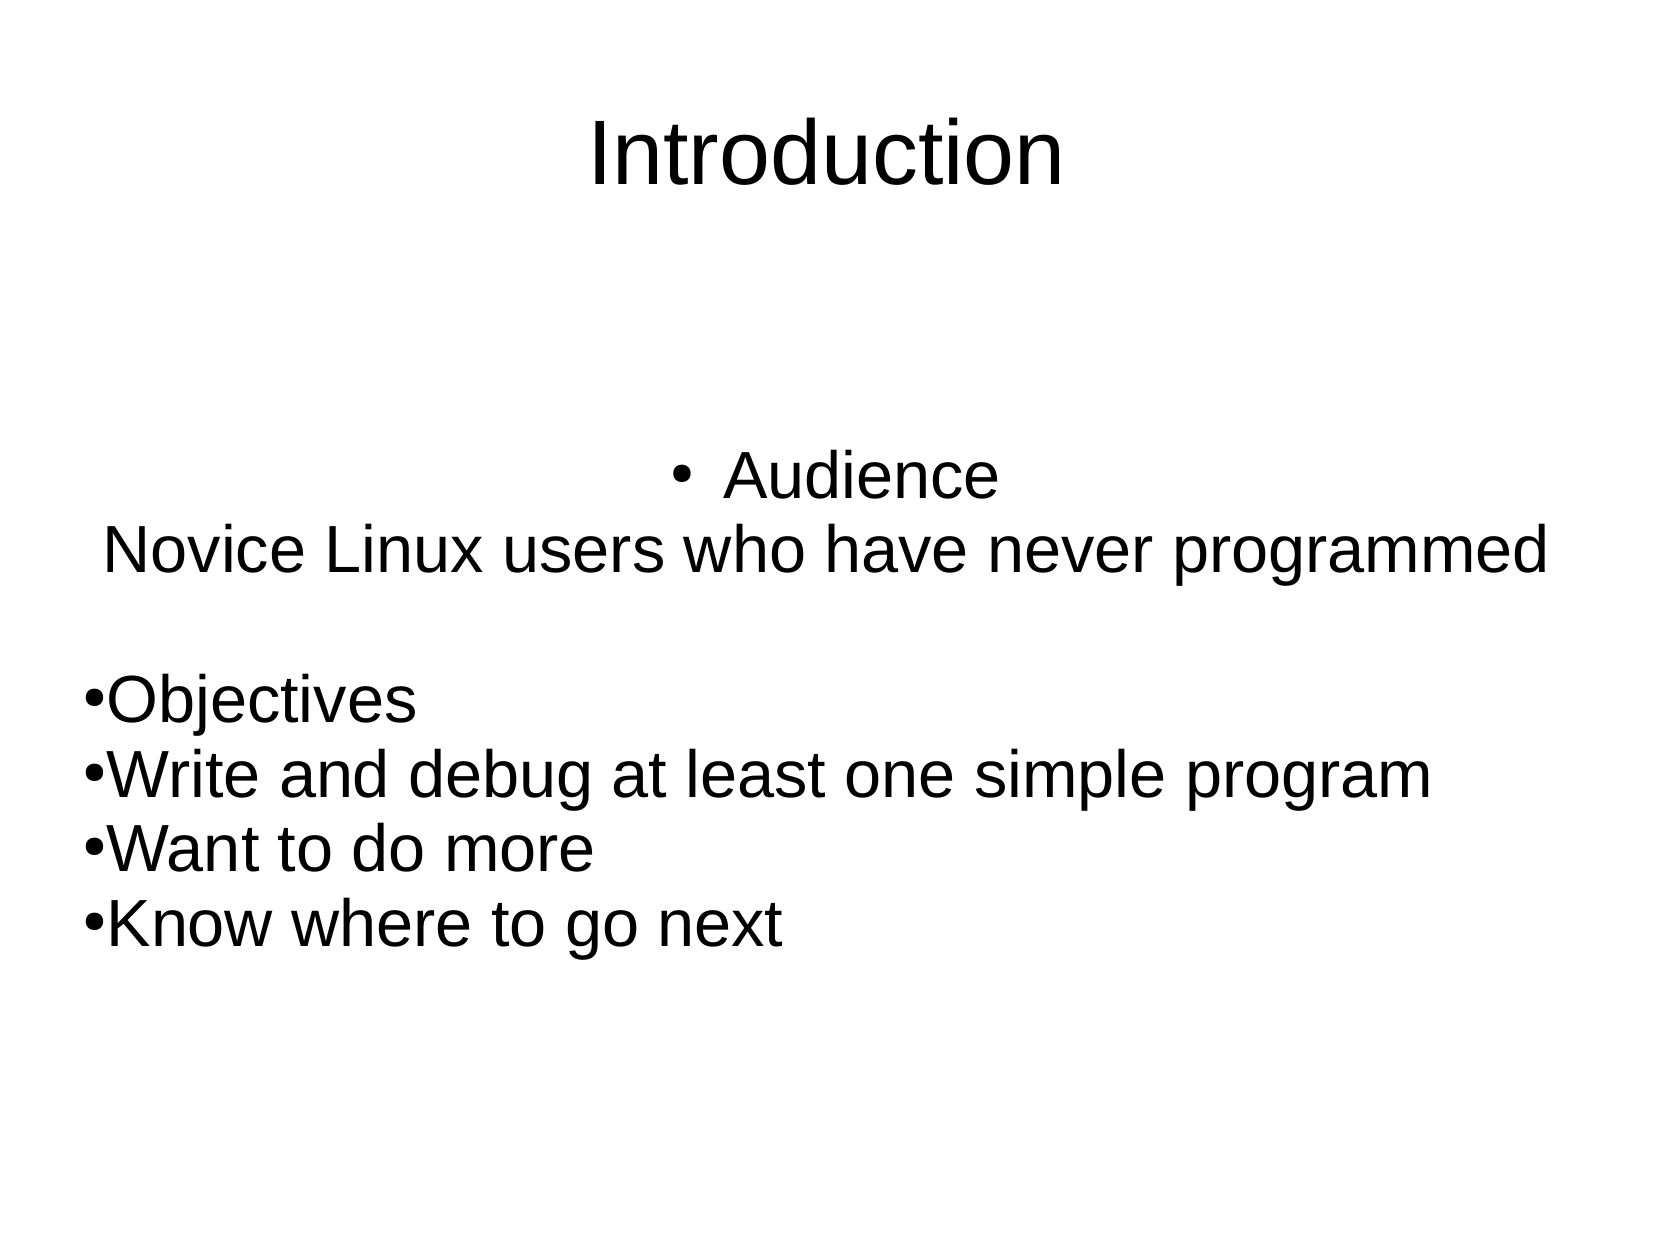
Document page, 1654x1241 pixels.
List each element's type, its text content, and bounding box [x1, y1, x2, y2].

title Introduction [82, 49, 1571, 257]
subtitle Audience Novice Linux users who have never programmed Objectives Write and debug at least one simple program Want to do more Know where to go next [82, 290, 1571, 1109]
